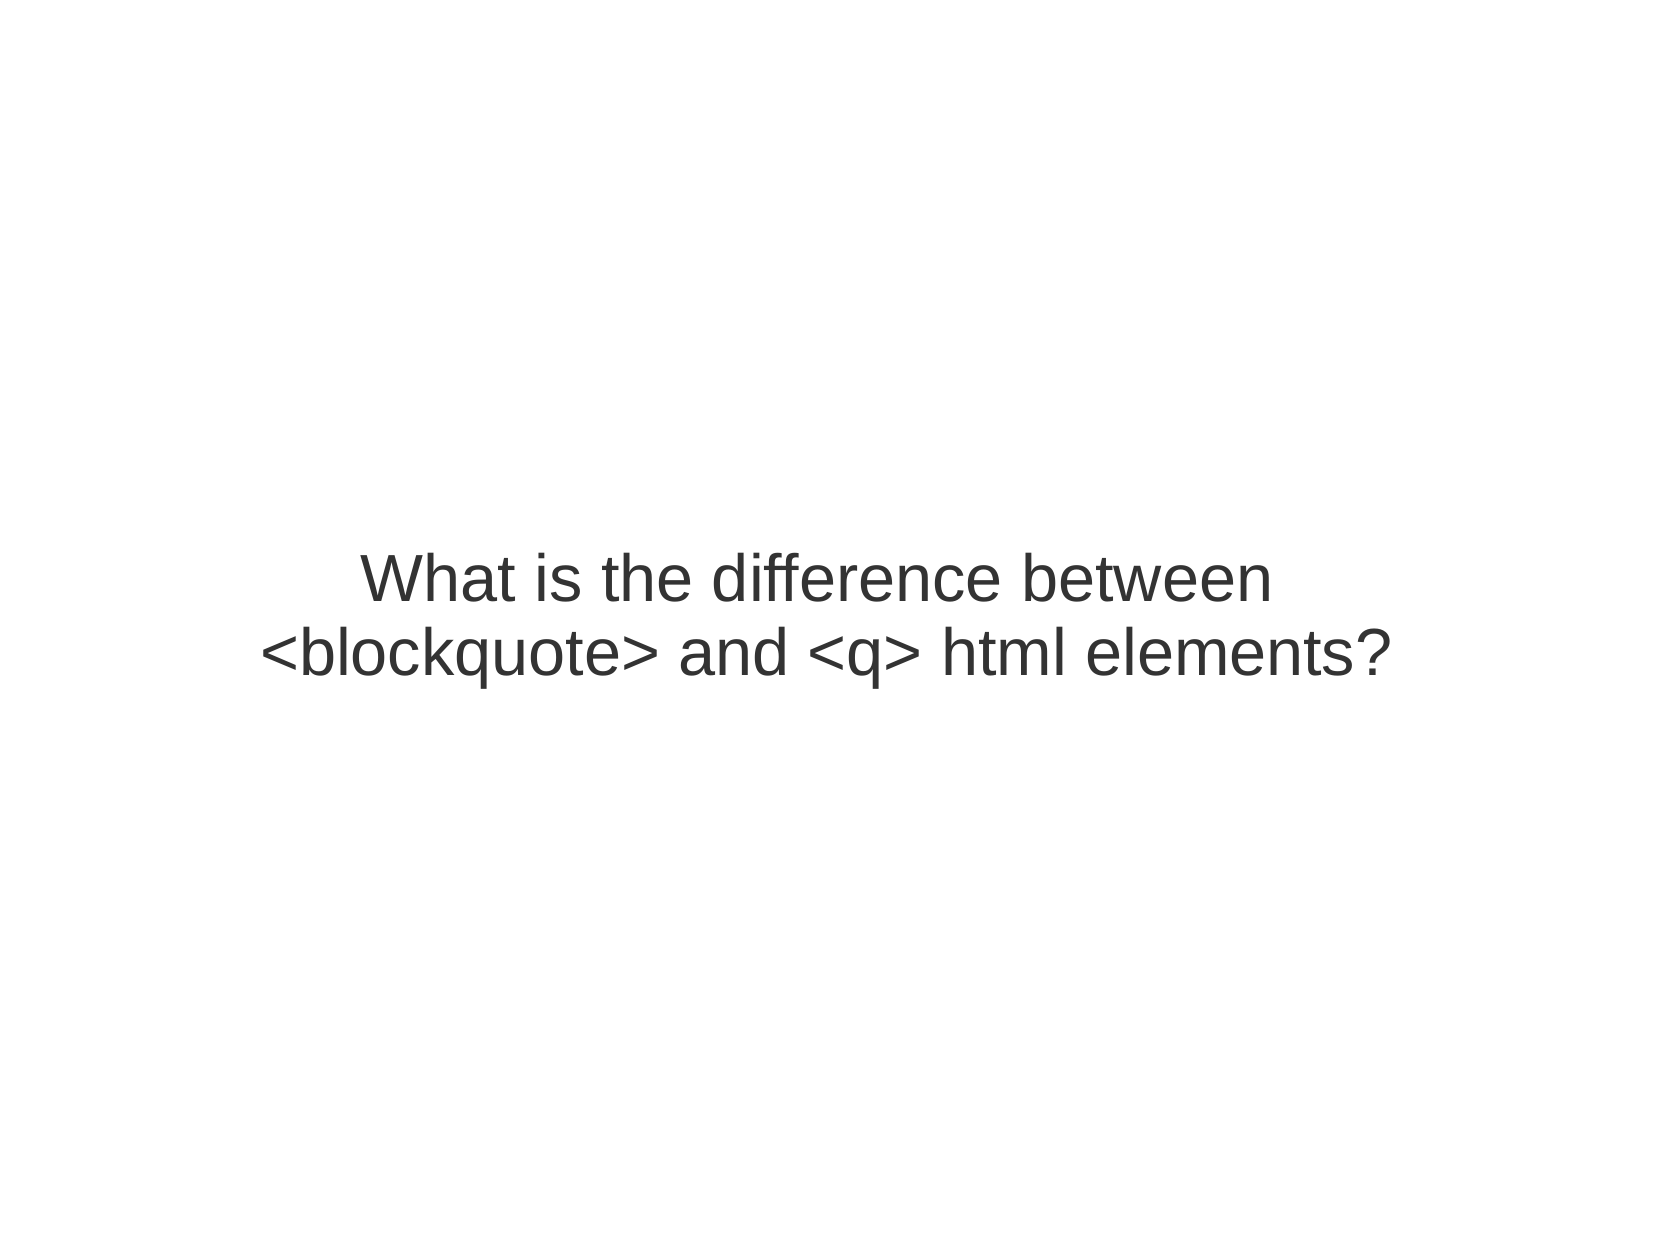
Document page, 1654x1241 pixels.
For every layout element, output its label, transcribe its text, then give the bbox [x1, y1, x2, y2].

subtitle What is the difference between <blockquote> and <q> html elements? [82, 49, 1571, 1182]
